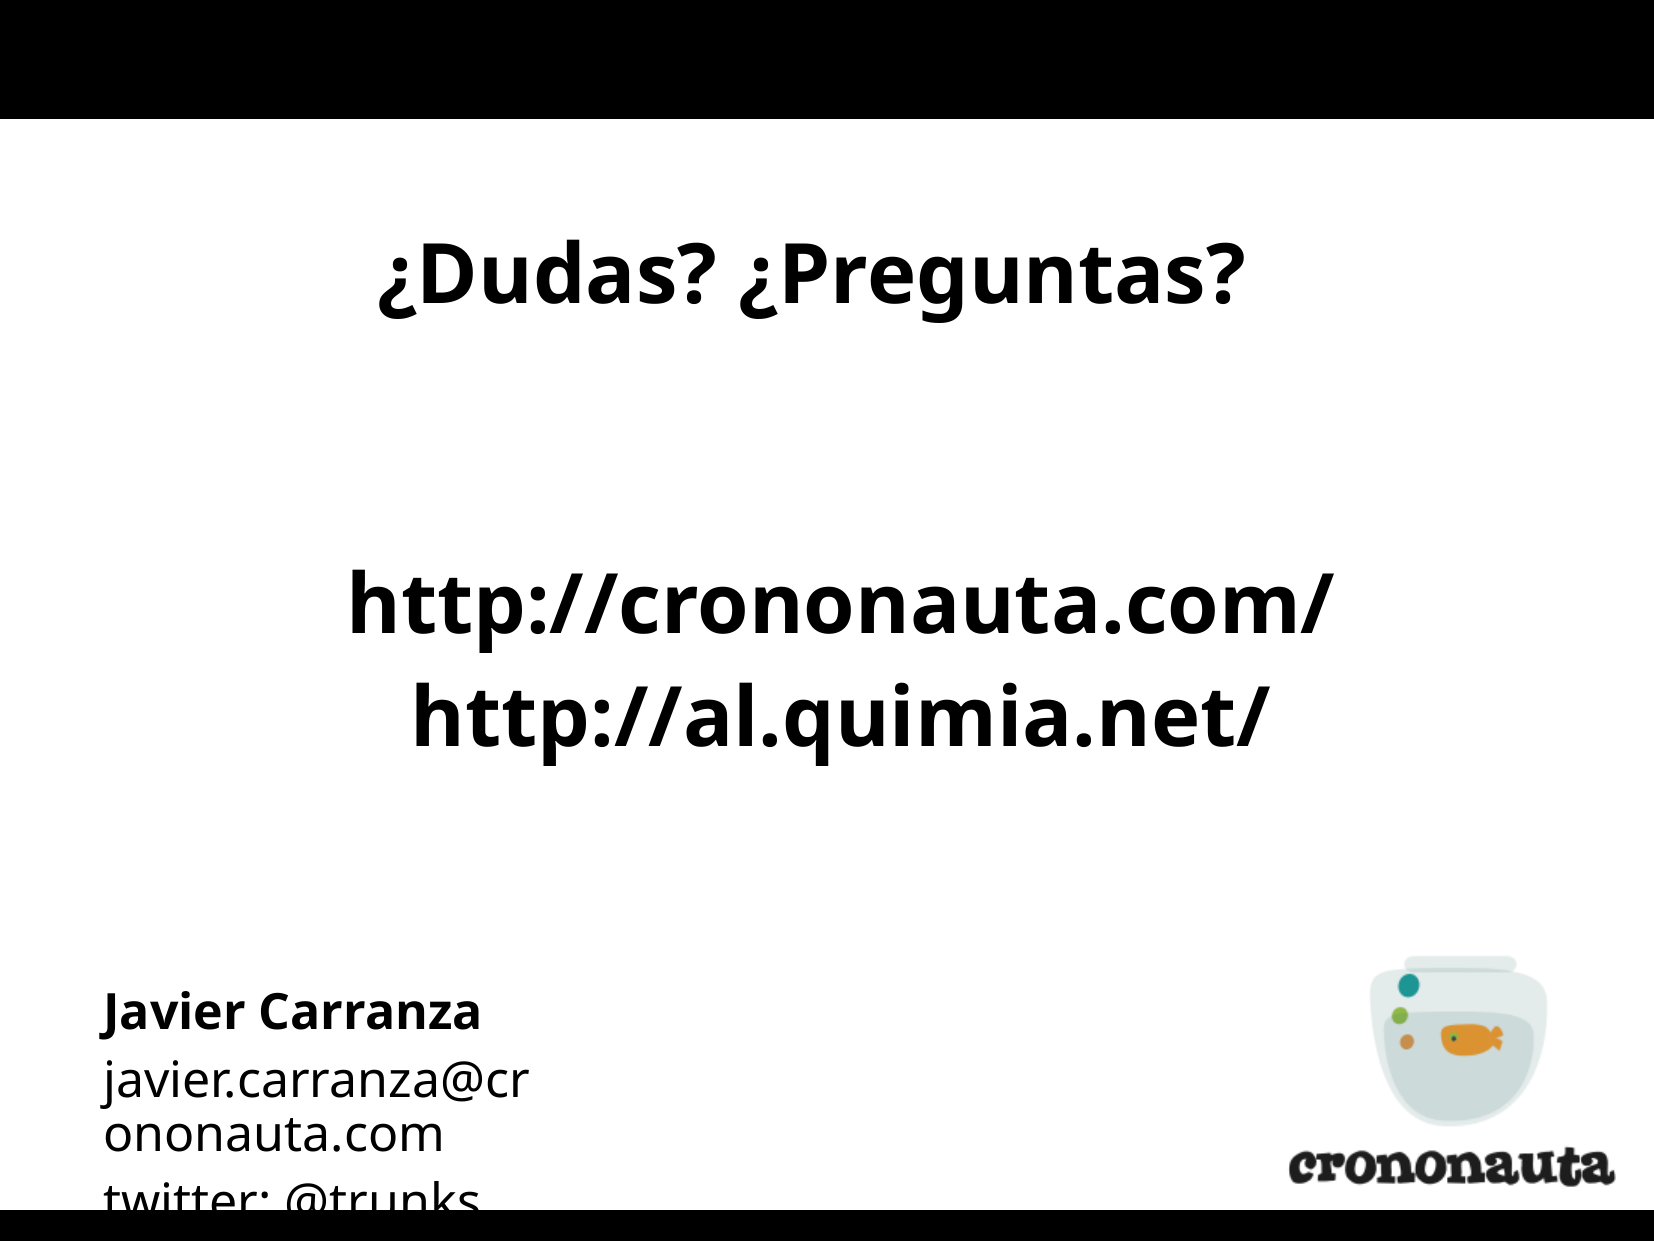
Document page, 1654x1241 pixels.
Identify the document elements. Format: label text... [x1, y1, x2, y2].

text_box Javier Carranza javier.carranza@crononauta.com twitter: @trunks [88, 968, 562, 1152]
picture [1240, 944, 1637, 1196]
text_box ¿Dudas? ¿Preguntas? [88, 206, 1536, 315]
text_box http://crononauta.com/ http://al.quimia.net/ [118, 536, 1565, 739]
